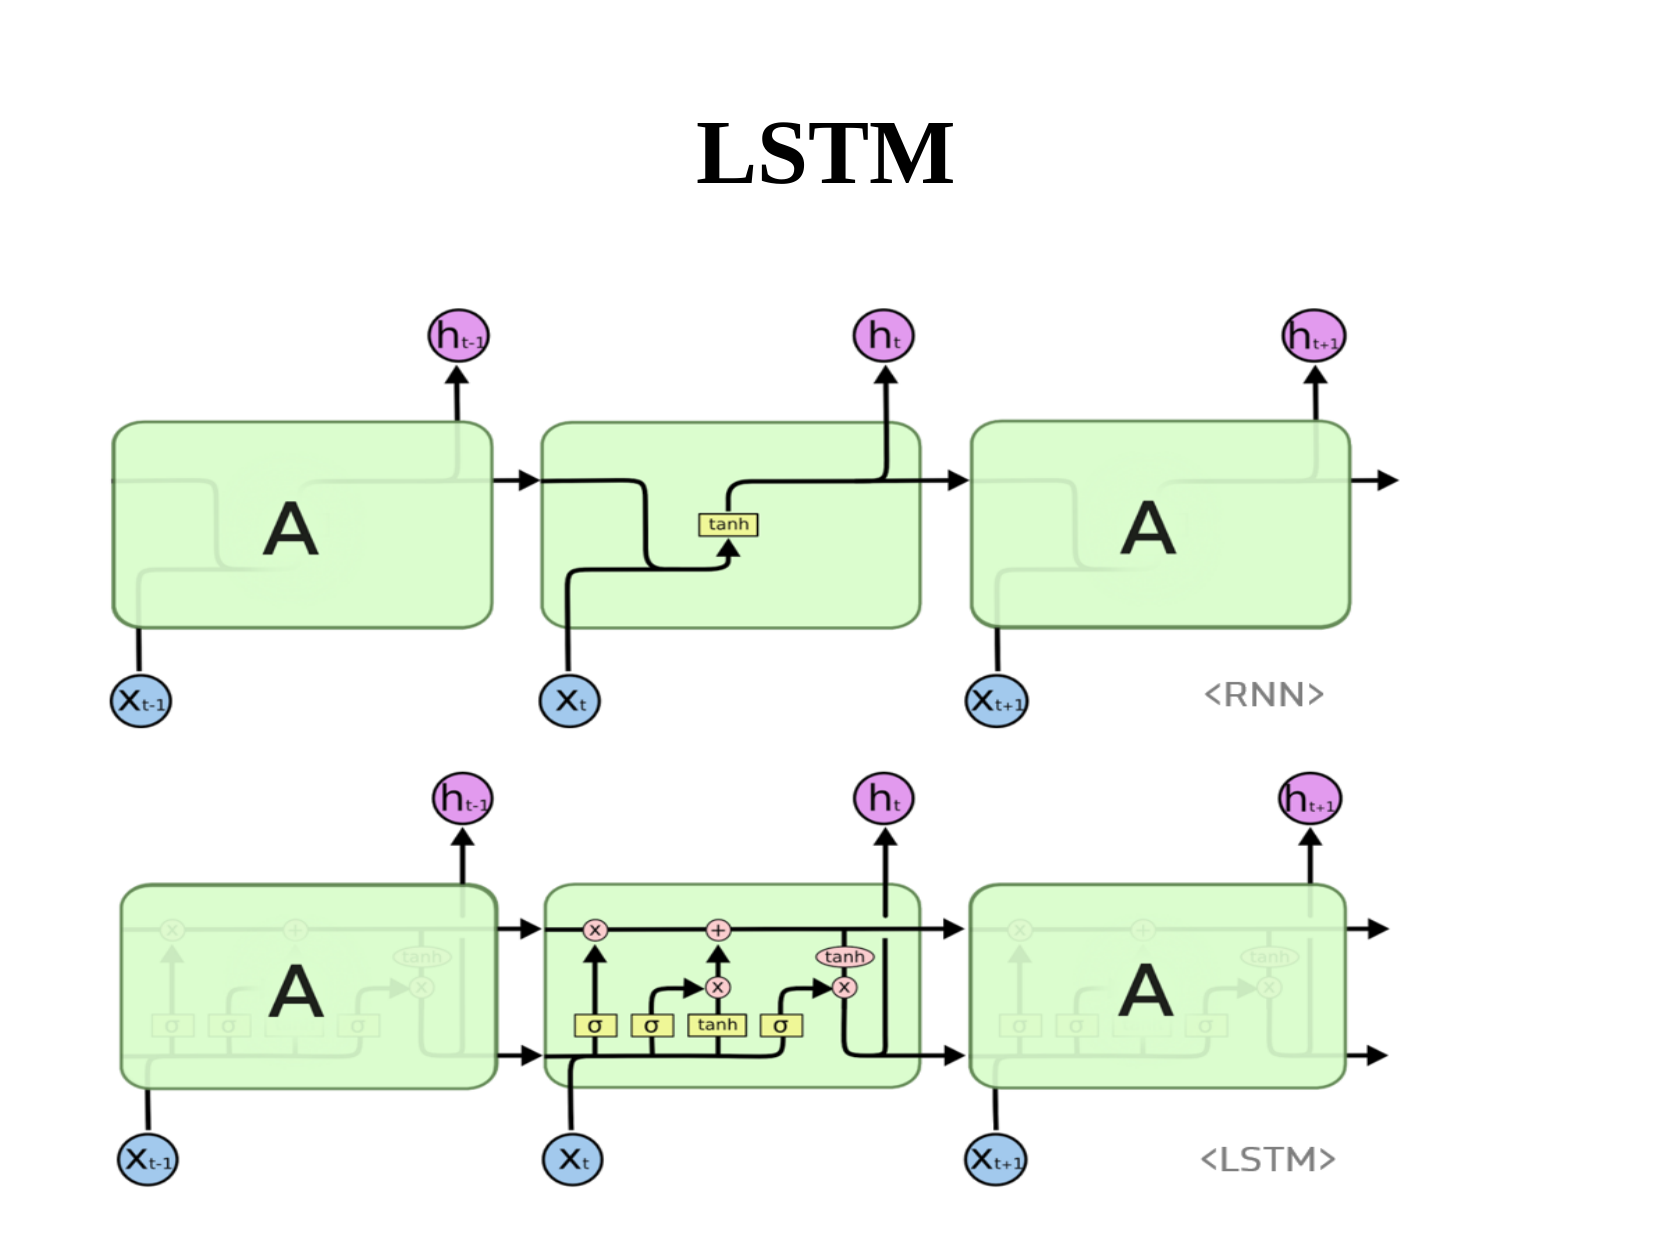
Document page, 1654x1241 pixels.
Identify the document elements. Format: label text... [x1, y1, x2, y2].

title LSTM [82, 49, 1571, 257]
picture [71, 290, 1418, 1215]
